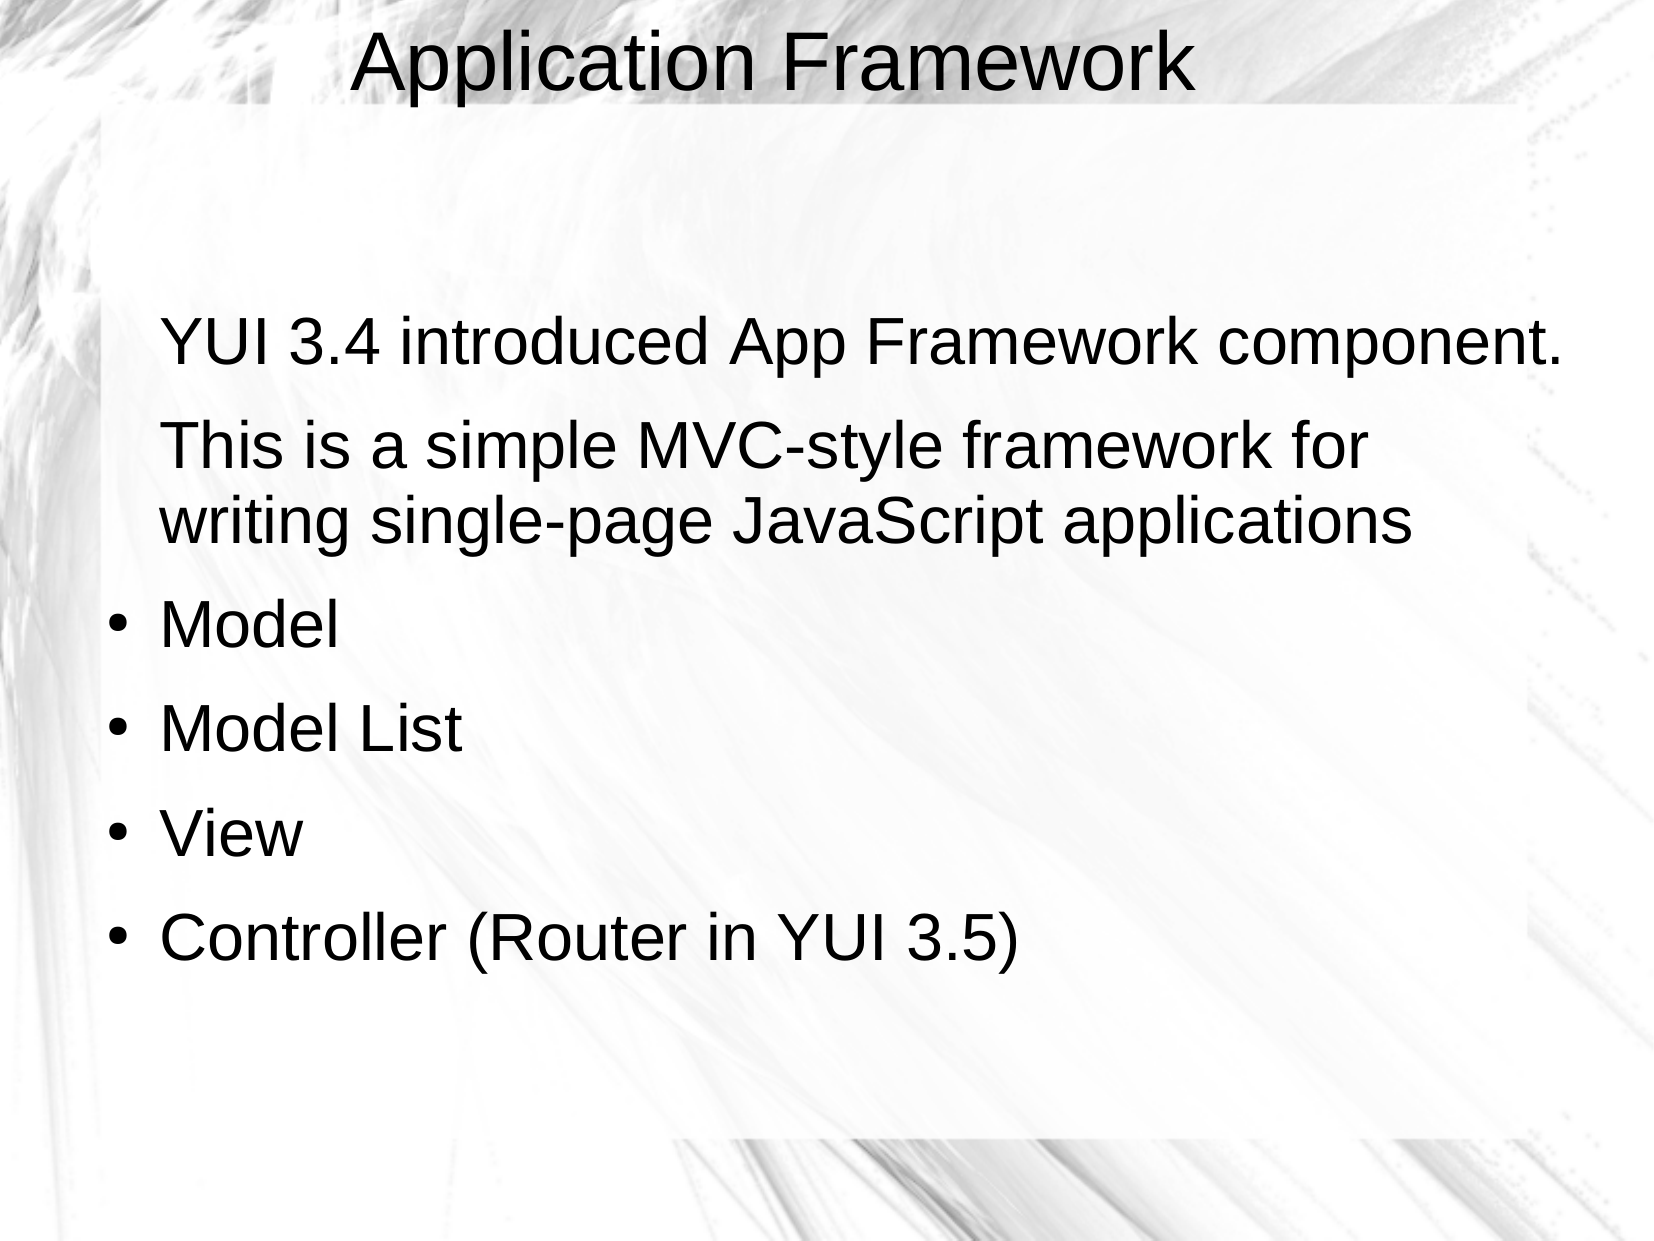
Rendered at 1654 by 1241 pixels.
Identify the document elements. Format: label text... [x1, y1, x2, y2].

picture [0, 0, 1654, 1241]
title Application Framework [29, 15, 1518, 109]
list YUI 3.4 introduced App Framework component. This is a simple MVC-style framework for writing single-page JavaScript applications Model Model List View Controller (Router in YUI 3.5) [88, 303, 1577, 1123]
